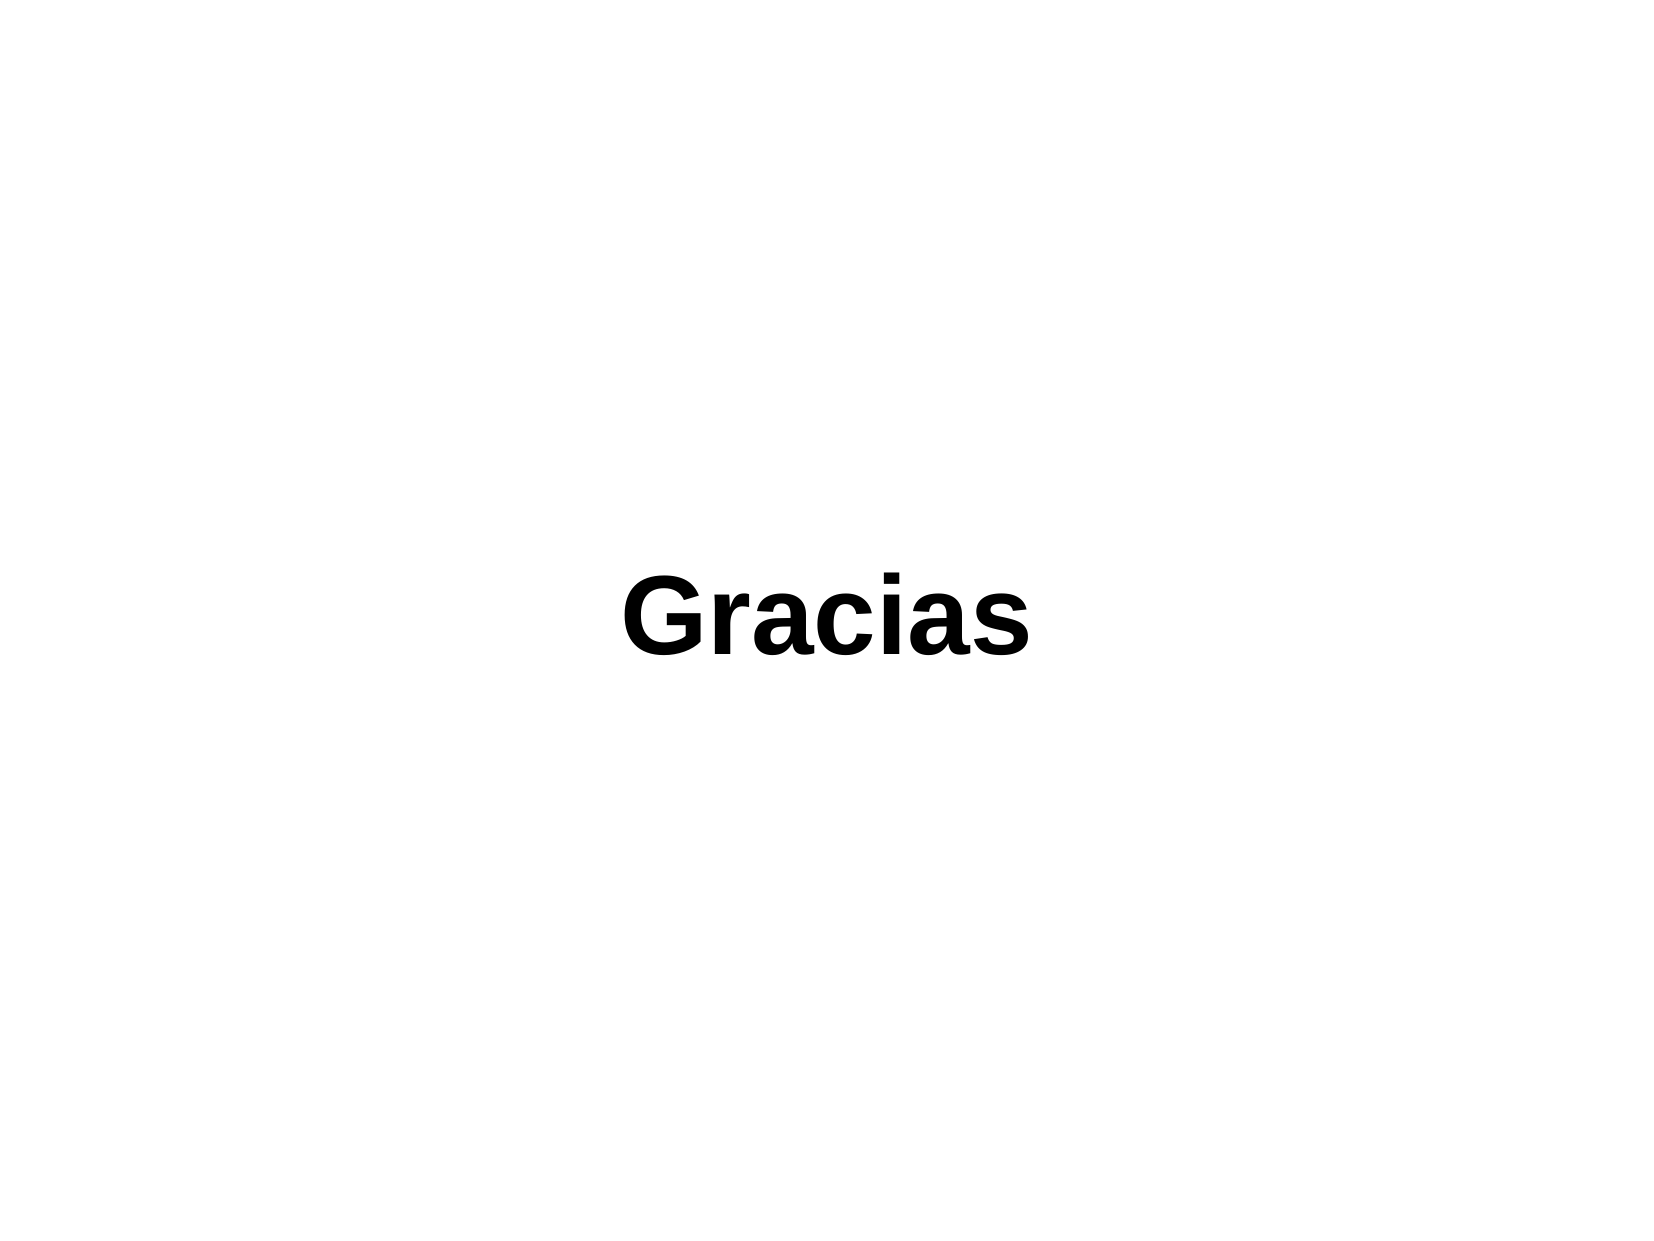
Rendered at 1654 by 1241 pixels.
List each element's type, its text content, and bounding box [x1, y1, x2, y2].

subtitle | [82, 49, 1571, 1109]
text_box Gracias [395, 545, 1258, 696]
